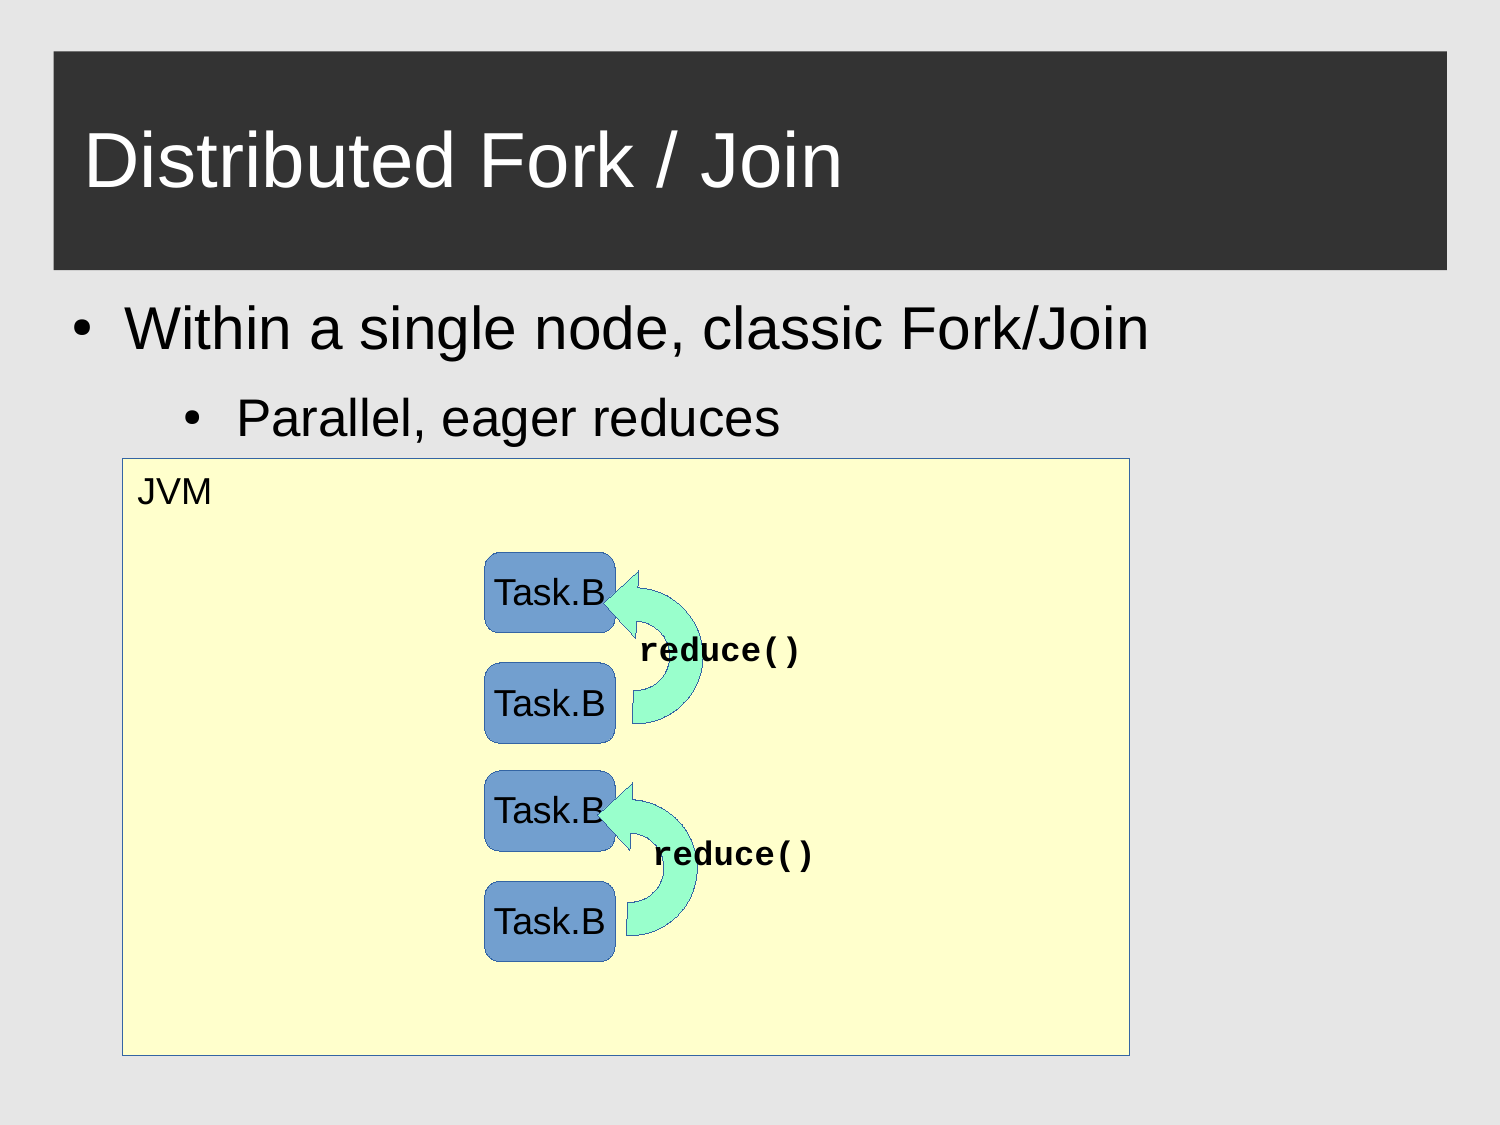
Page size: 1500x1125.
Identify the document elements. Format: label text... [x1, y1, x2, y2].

title Distributed Fork / Join [53, 51, 1447, 271]
list Within a single node, classic Fork/Join Parallel, eager reduces [53, 294, 1447, 991]
text_box [122, 991, 1130, 1056]
